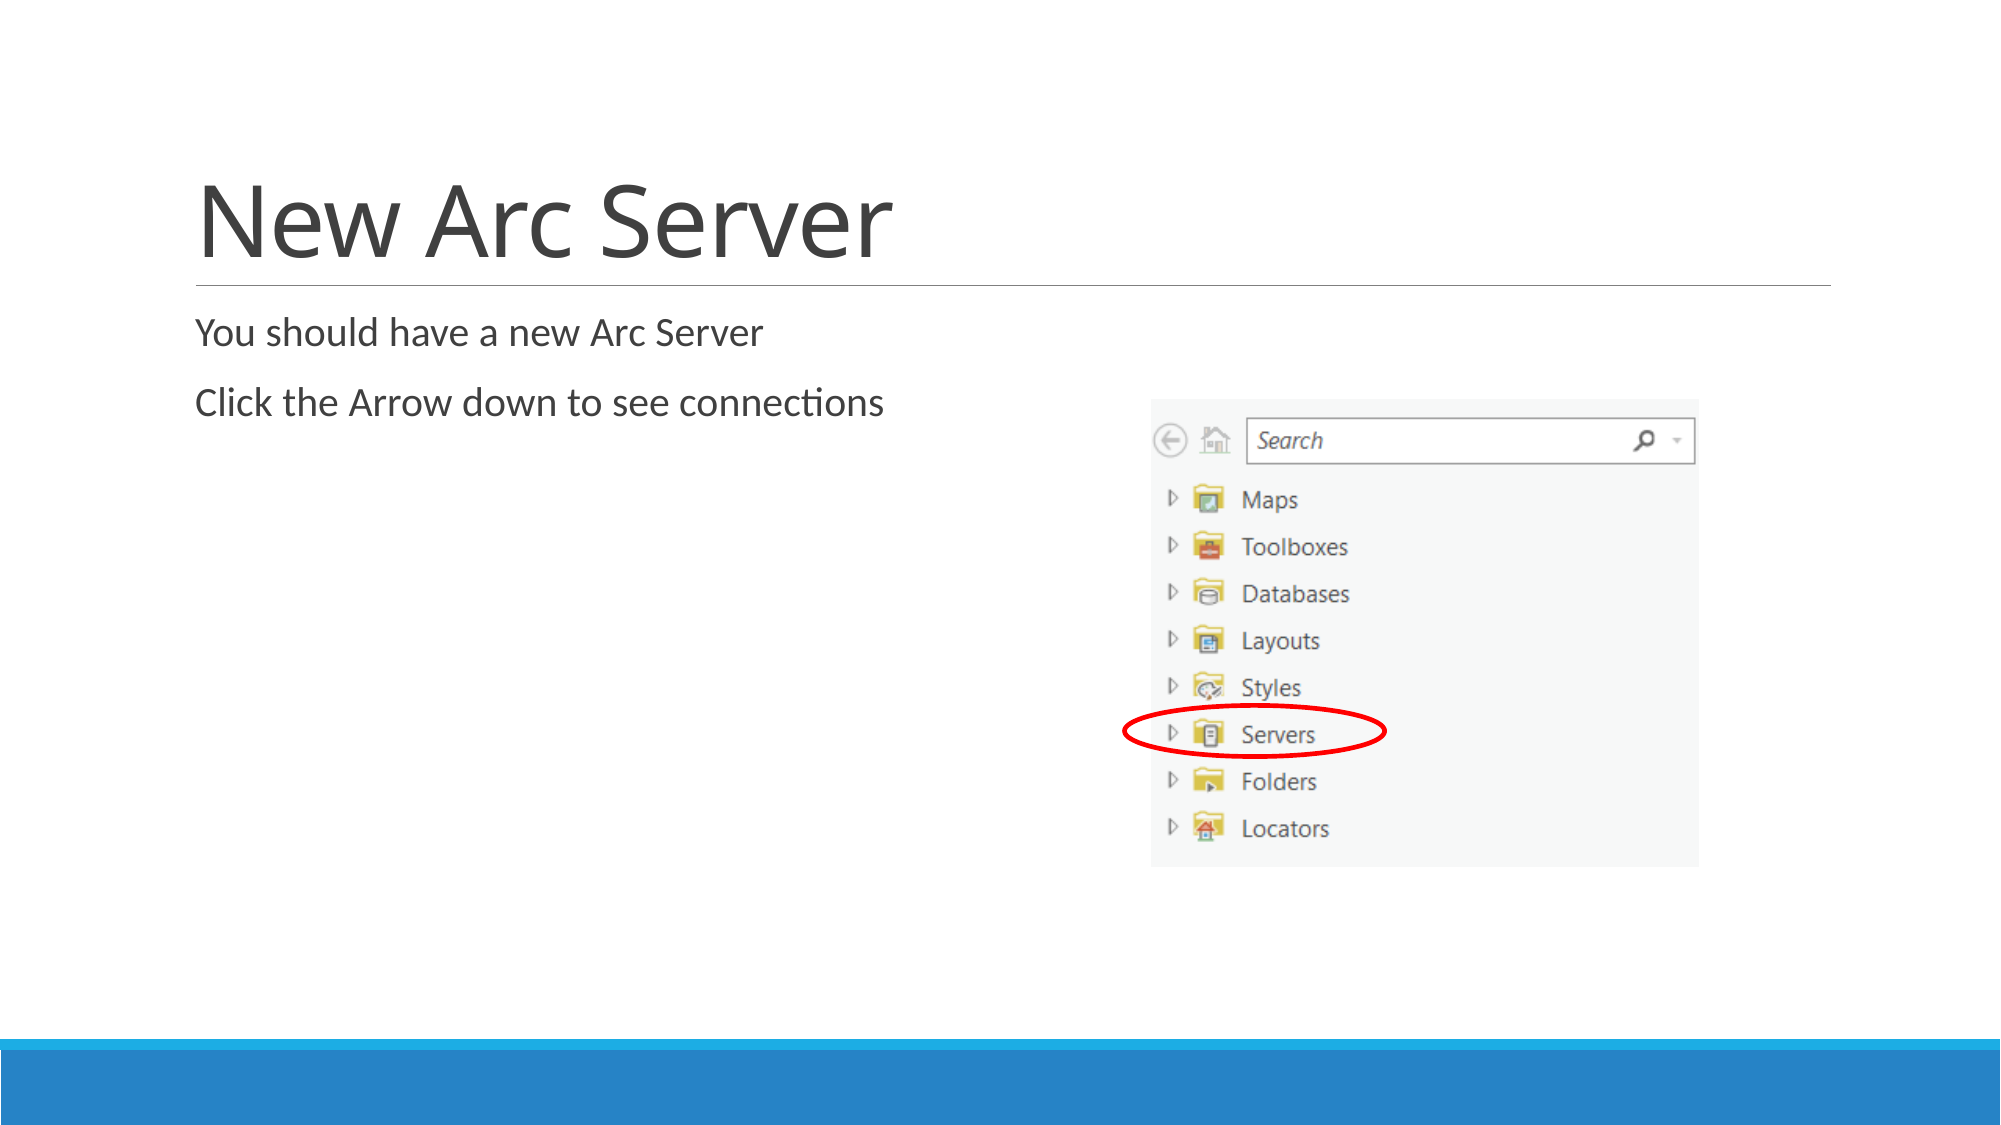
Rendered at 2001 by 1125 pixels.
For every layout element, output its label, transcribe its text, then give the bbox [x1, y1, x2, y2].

title New Arc Server [180, 47, 1831, 286]
picture [1151, 399, 1699, 867]
list You should have a new Arc Server Click the Arrow down to see connections [180, 302, 991, 963]
picture [1151, 708, 1382, 754]
